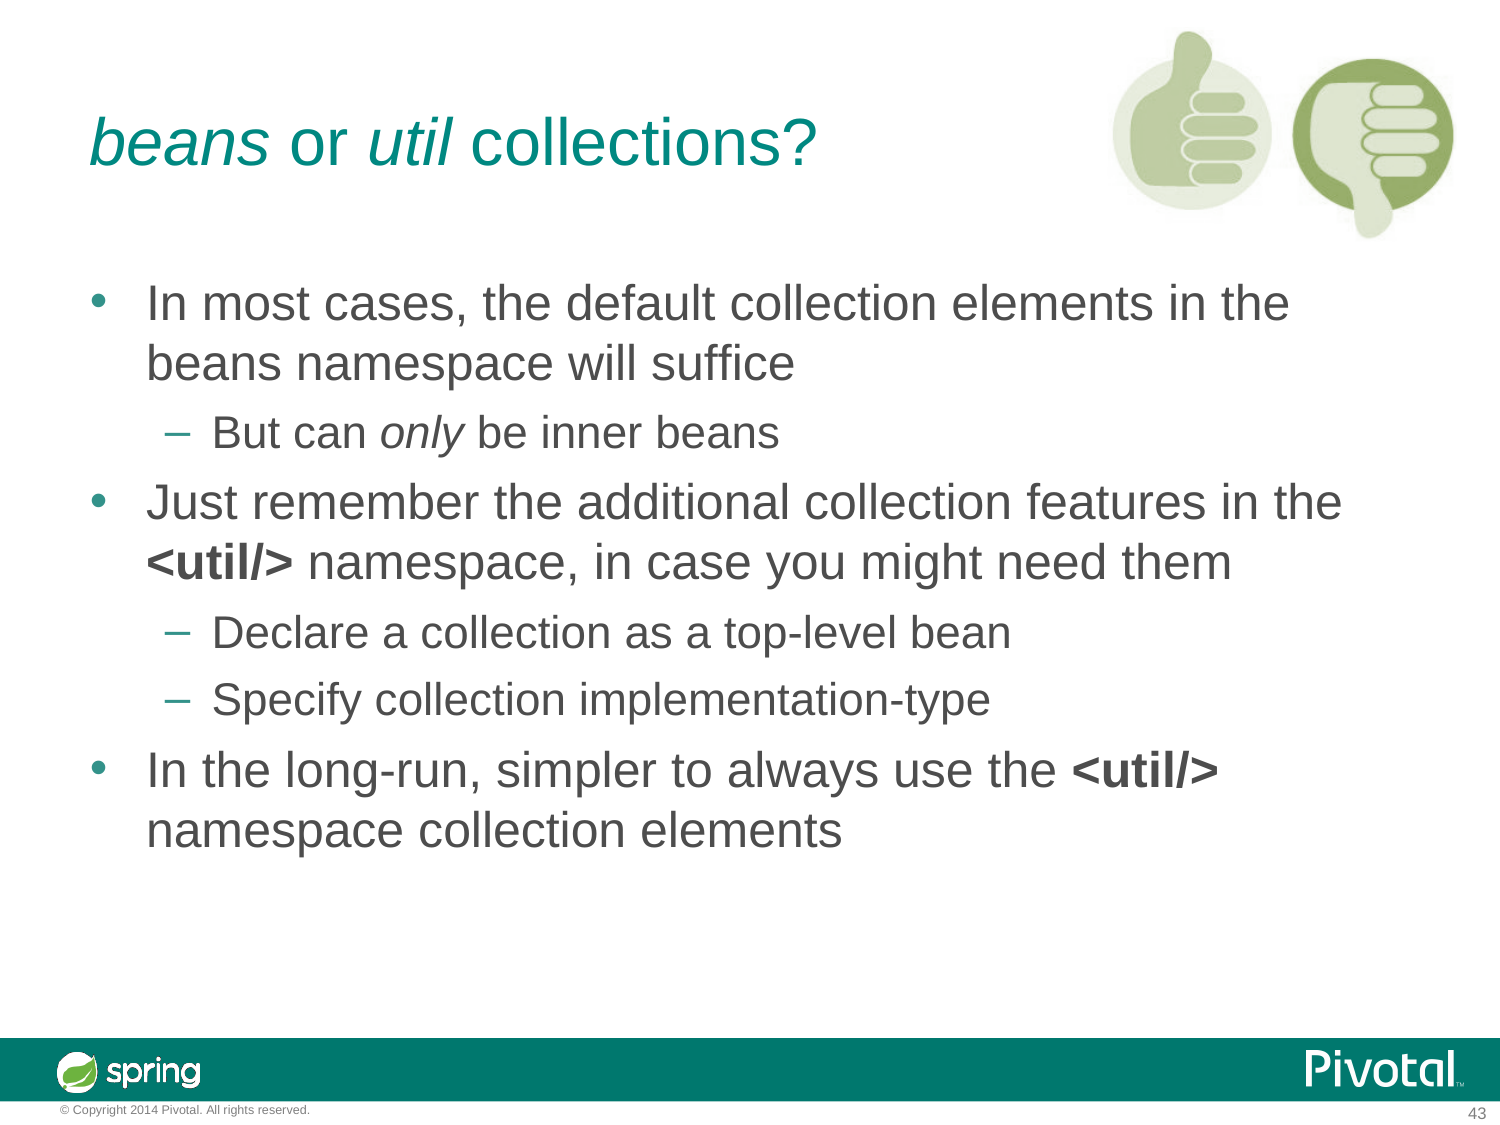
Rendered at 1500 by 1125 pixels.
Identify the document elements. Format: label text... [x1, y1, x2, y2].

picture [32, 1041, 210, 1103]
title beans or util collections? [75, 45, 1107, 233]
picture [1306, 1050, 1464, 1087]
picture [1107, 27, 1457, 243]
list In most cases, the default collection elements in the beans namespace will suffice But can only be inner beans Just remember the additional collection features in the <util/> namespace, in case you might need them Declare a collection as a top-level bean Specify collection implementation-type In the long-run, simpler to always use the <util/> namespace collection elements [75, 262, 1426, 938]
